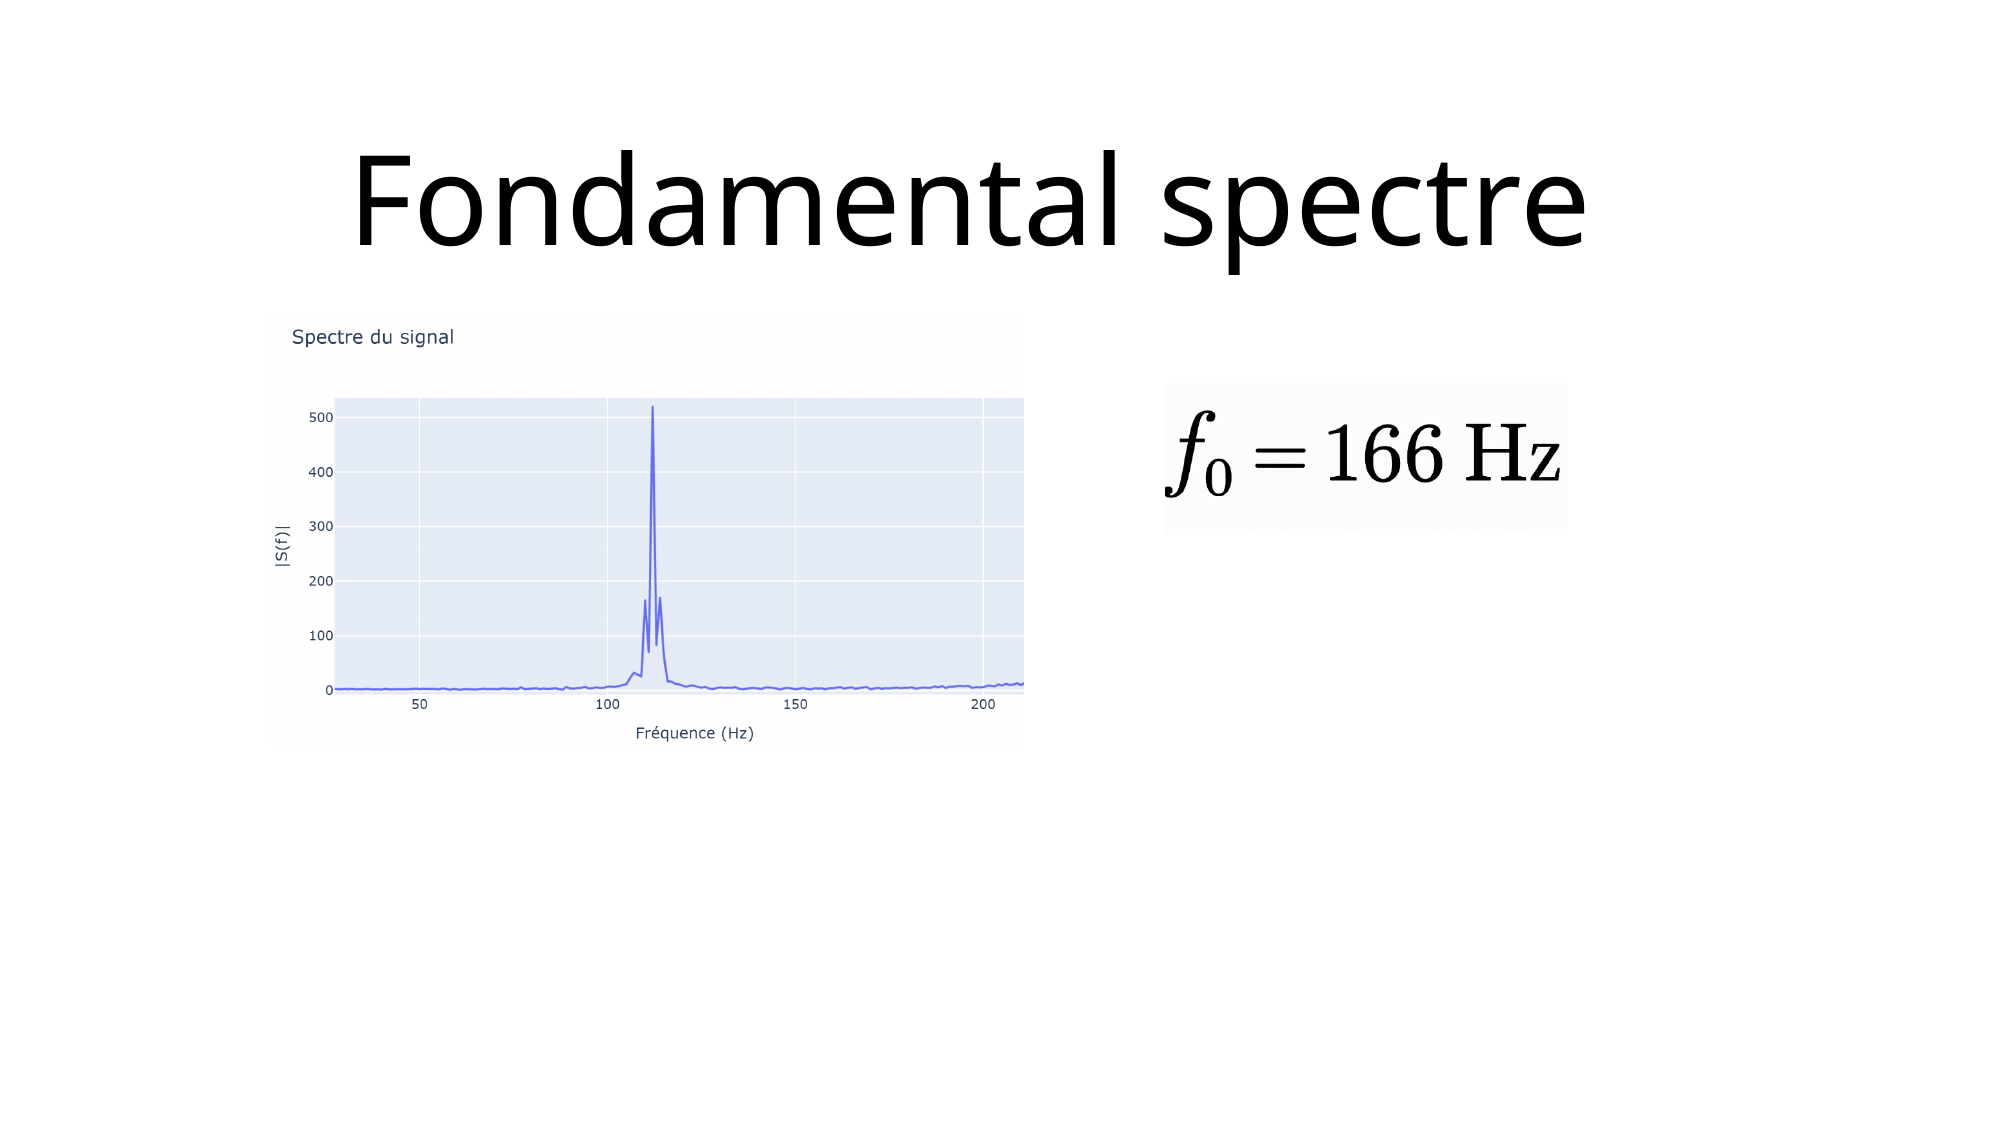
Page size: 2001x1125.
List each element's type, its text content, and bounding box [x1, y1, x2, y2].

picture [267, 314, 1024, 746]
title Fondamental spectre [220, 78, 1721, 281]
picture [1165, 383, 1568, 535]
subtitle [249, 302, 1750, 863]
